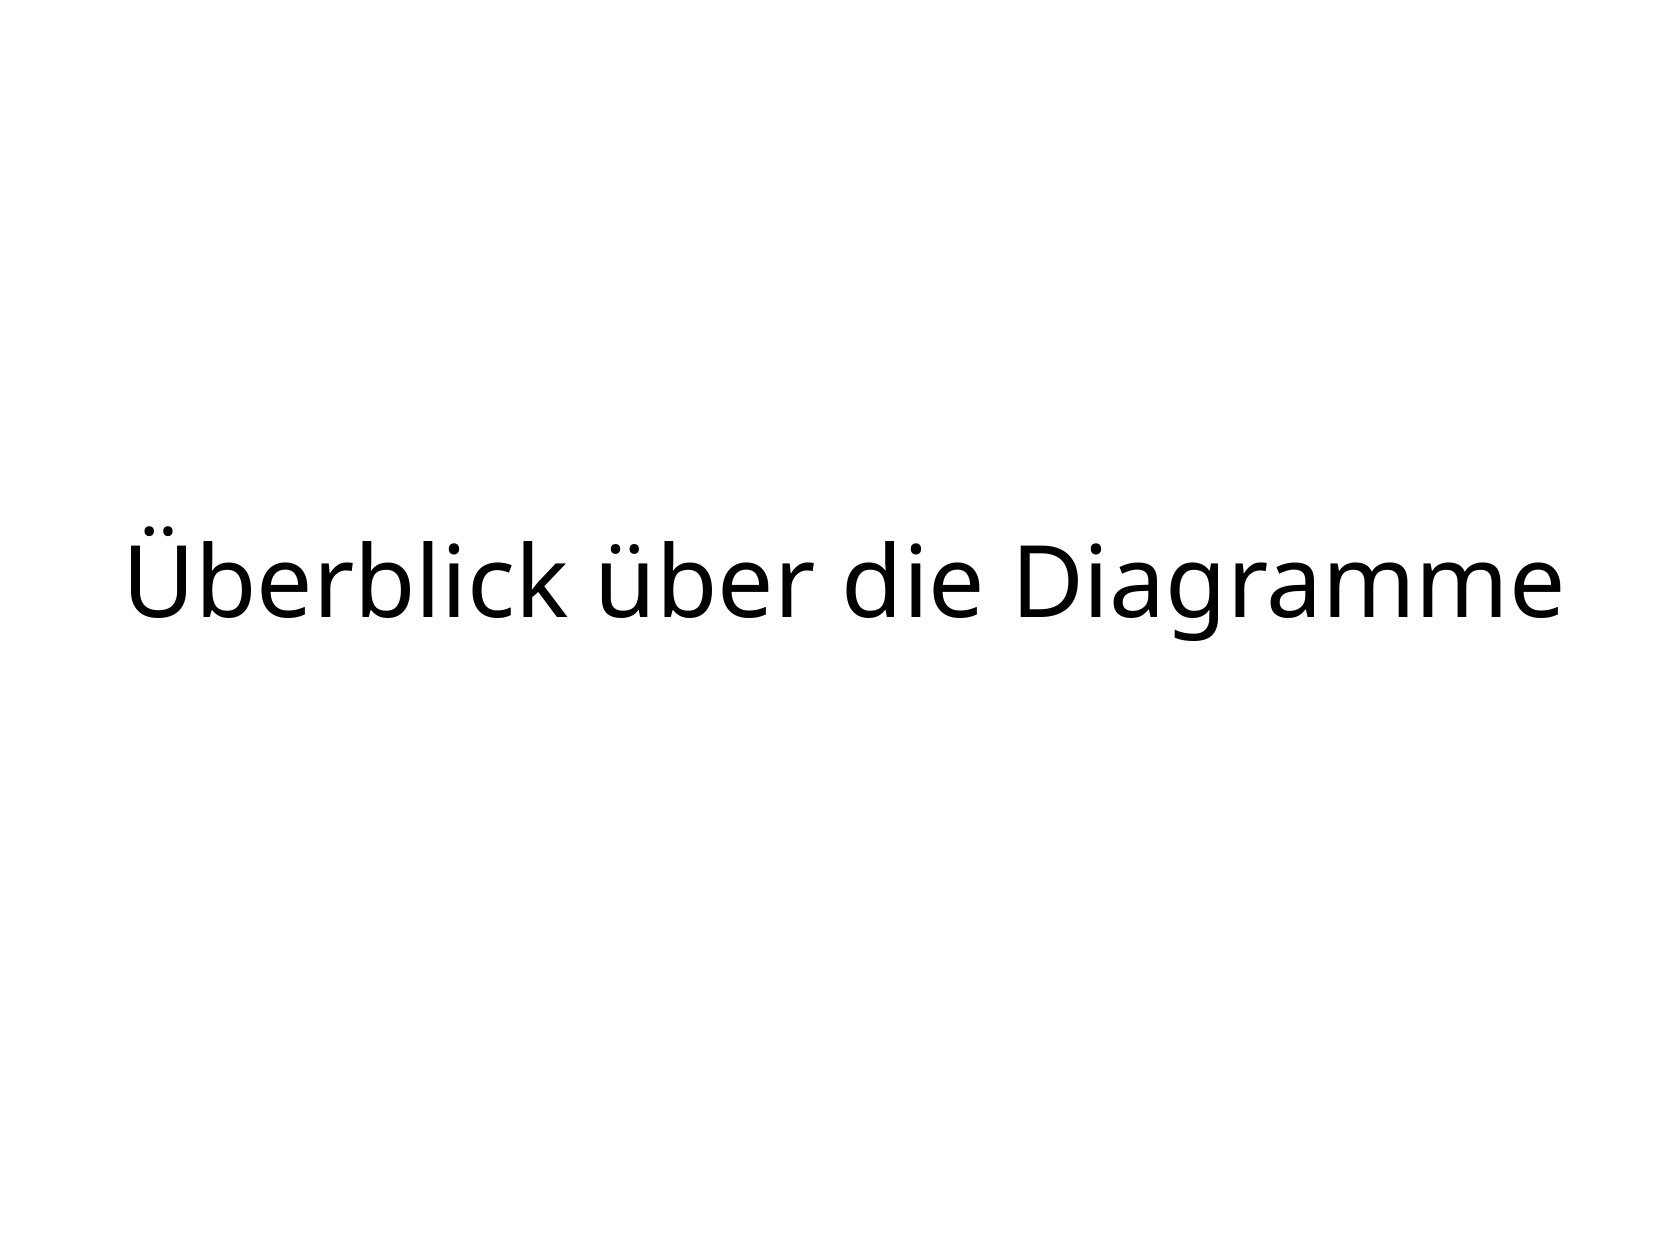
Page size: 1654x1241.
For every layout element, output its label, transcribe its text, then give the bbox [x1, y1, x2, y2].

subtitle Überblick über die Diagramme [82, 56, 1571, 1102]
